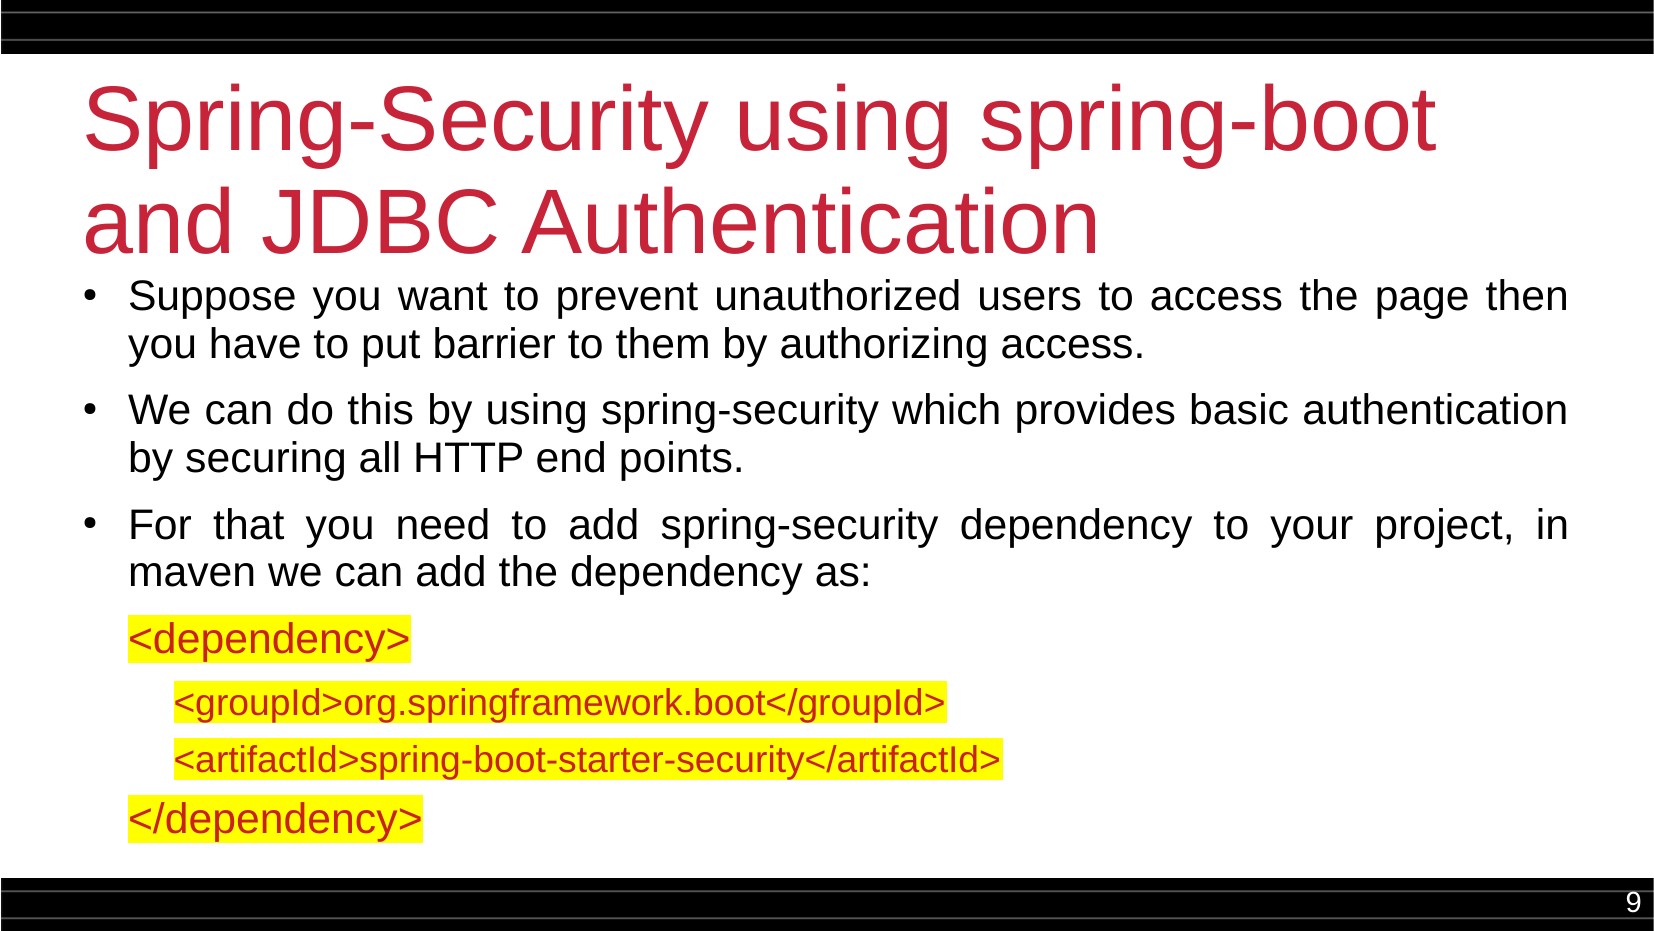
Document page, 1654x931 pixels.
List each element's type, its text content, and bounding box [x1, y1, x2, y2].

picture [1, 878, 1654, 931]
picture [1, 0, 1654, 54]
list Suppose you want to prevent unauthorized users to access the page then you have to put barrier to them by authorizing access. We can do this by using spring-security which provides basic authentication by securing all HTTP end points. For that you need to add spring-security dependency to your project, in maven we can add the dependency as: <dependency> <groupId>org.springframework.boot</groupId> <artifactId>spring-boot-starter-security</artifactId> </dependency> [82, 271, 1571, 851]
title Spring-Security using spring-boot and JDBC Authentication [82, 67, 1571, 271]
